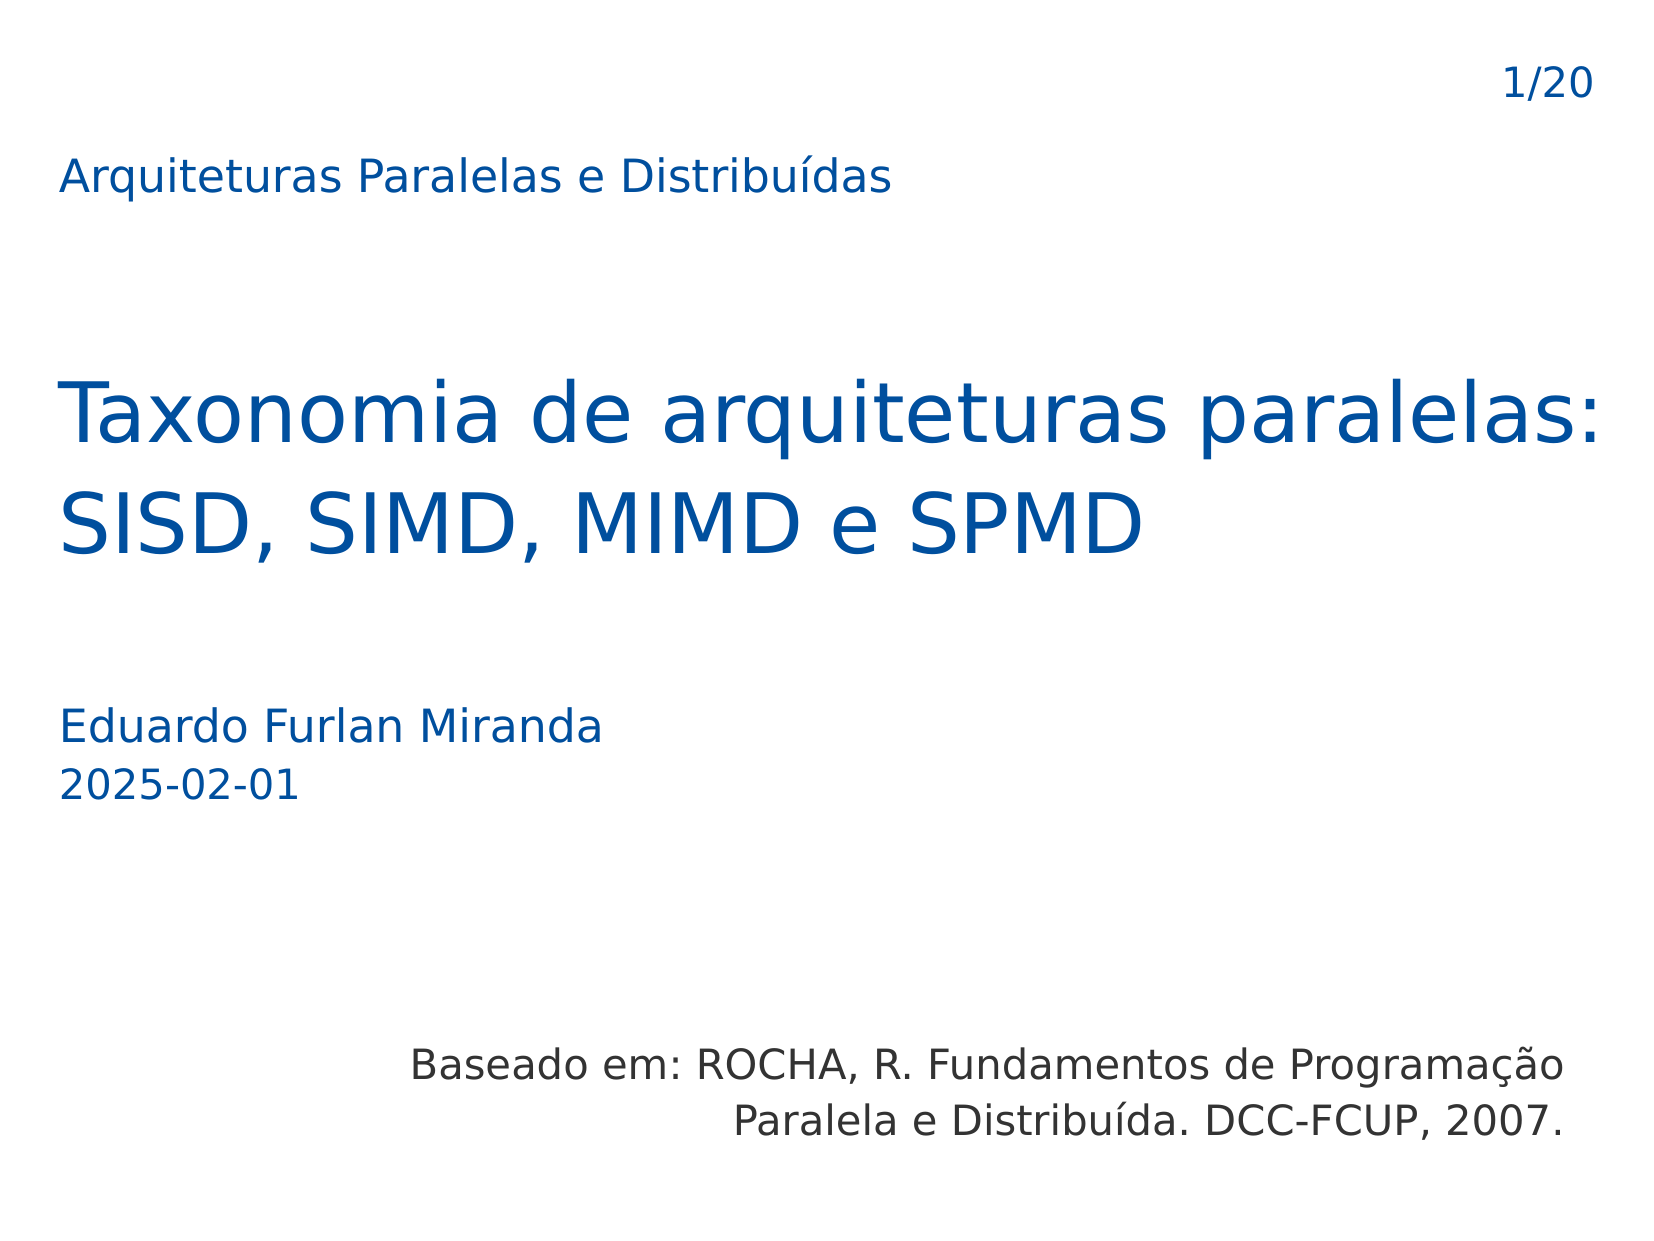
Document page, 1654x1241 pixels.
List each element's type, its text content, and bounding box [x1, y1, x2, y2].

list Baseado em: ROCHA, R. Fundamentos de Programação Paralela e Distribuída. DCC-FCUP, 2007. [381, 1033, 1565, 1211]
list Arquiteturas Paralelas e Distribuídas Taxonomia de arquiteturas paralelas: SISD, SIMD, MIMD e SPMD Eduardo Furlan Miranda 2025-02-01 [59, 141, 1625, 1211]
